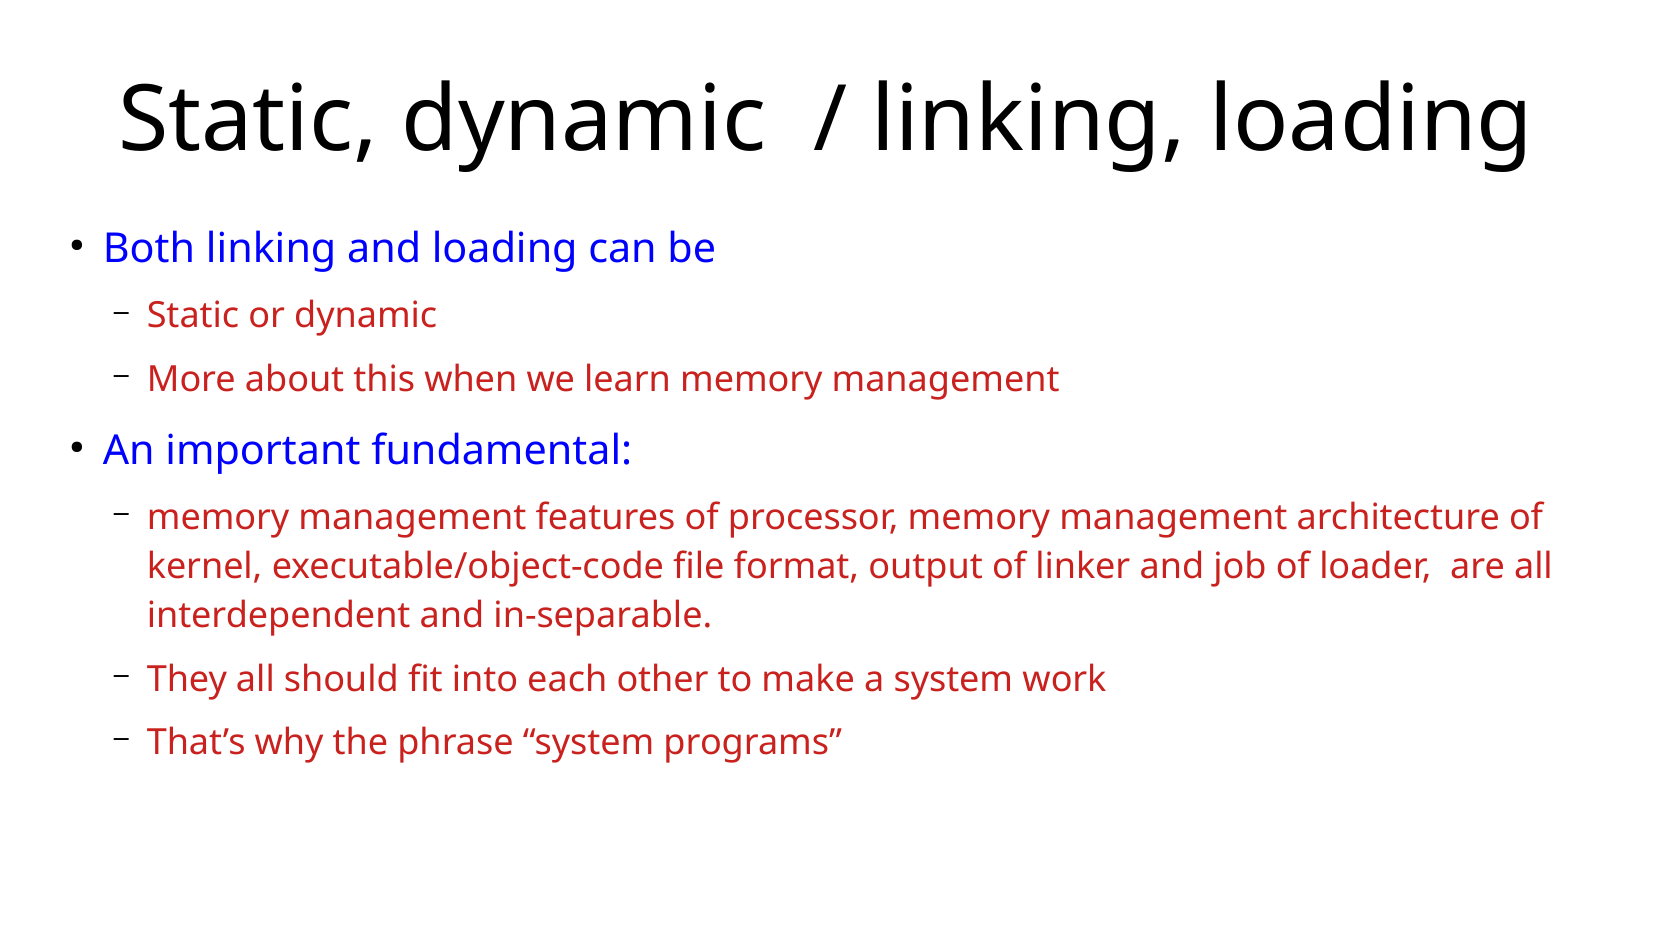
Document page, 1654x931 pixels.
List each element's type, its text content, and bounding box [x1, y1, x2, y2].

title Static, dynamic / linking, loading [82, 7, 1571, 222]
list Both linking and loading can be Static or dynamic More about this when we learn memory management An important fundamental: memory management features of processor, memory management architecture of kernel, executable/object-code file format, output of linker and job of loader, are all interdependent and in-separable. They all should fit into each other to make a system work That’s why the phrase “system programs” [59, 218, 1565, 768]
